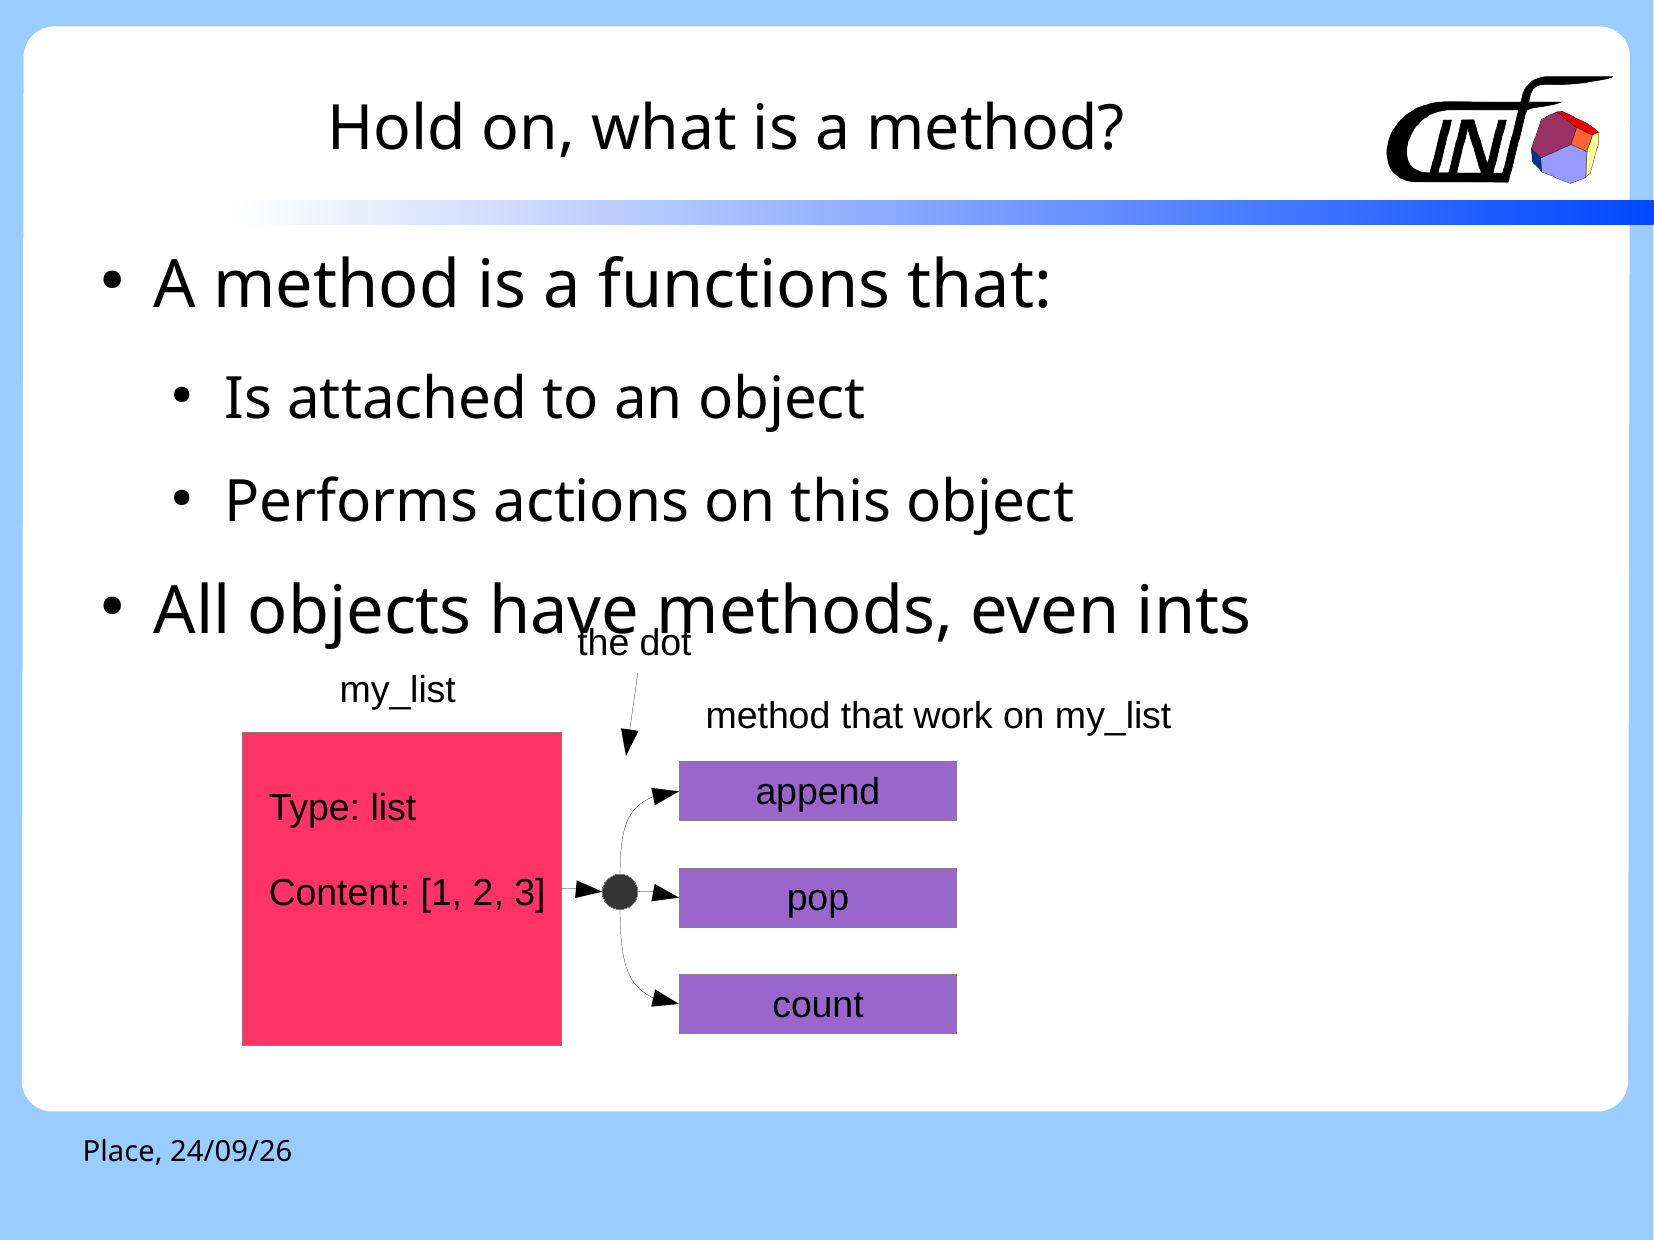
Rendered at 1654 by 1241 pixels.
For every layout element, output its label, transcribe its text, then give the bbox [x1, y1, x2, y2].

text_box pop [679, 868, 957, 928]
text_box count [679, 974, 957, 1034]
picture [1386, 76, 1613, 184]
text_box my_list [324, 661, 471, 719]
text_box Type: list Content: [1, 2, 3] [253, 779, 561, 921]
text_box [602, 874, 638, 910]
title Hold on, what is a method? [82, 49, 1371, 201]
text_box method that work on my_list [690, 687, 1187, 745]
text_box append [679, 761, 957, 821]
text_box [242, 732, 562, 1046]
table_header B [956, 201, 961, 224]
text_box the dot [562, 614, 707, 671]
list A method is a functions that: Is attached to an object Performs actions on this object All objects have methods, even ints [82, 236, 1583, 1055]
